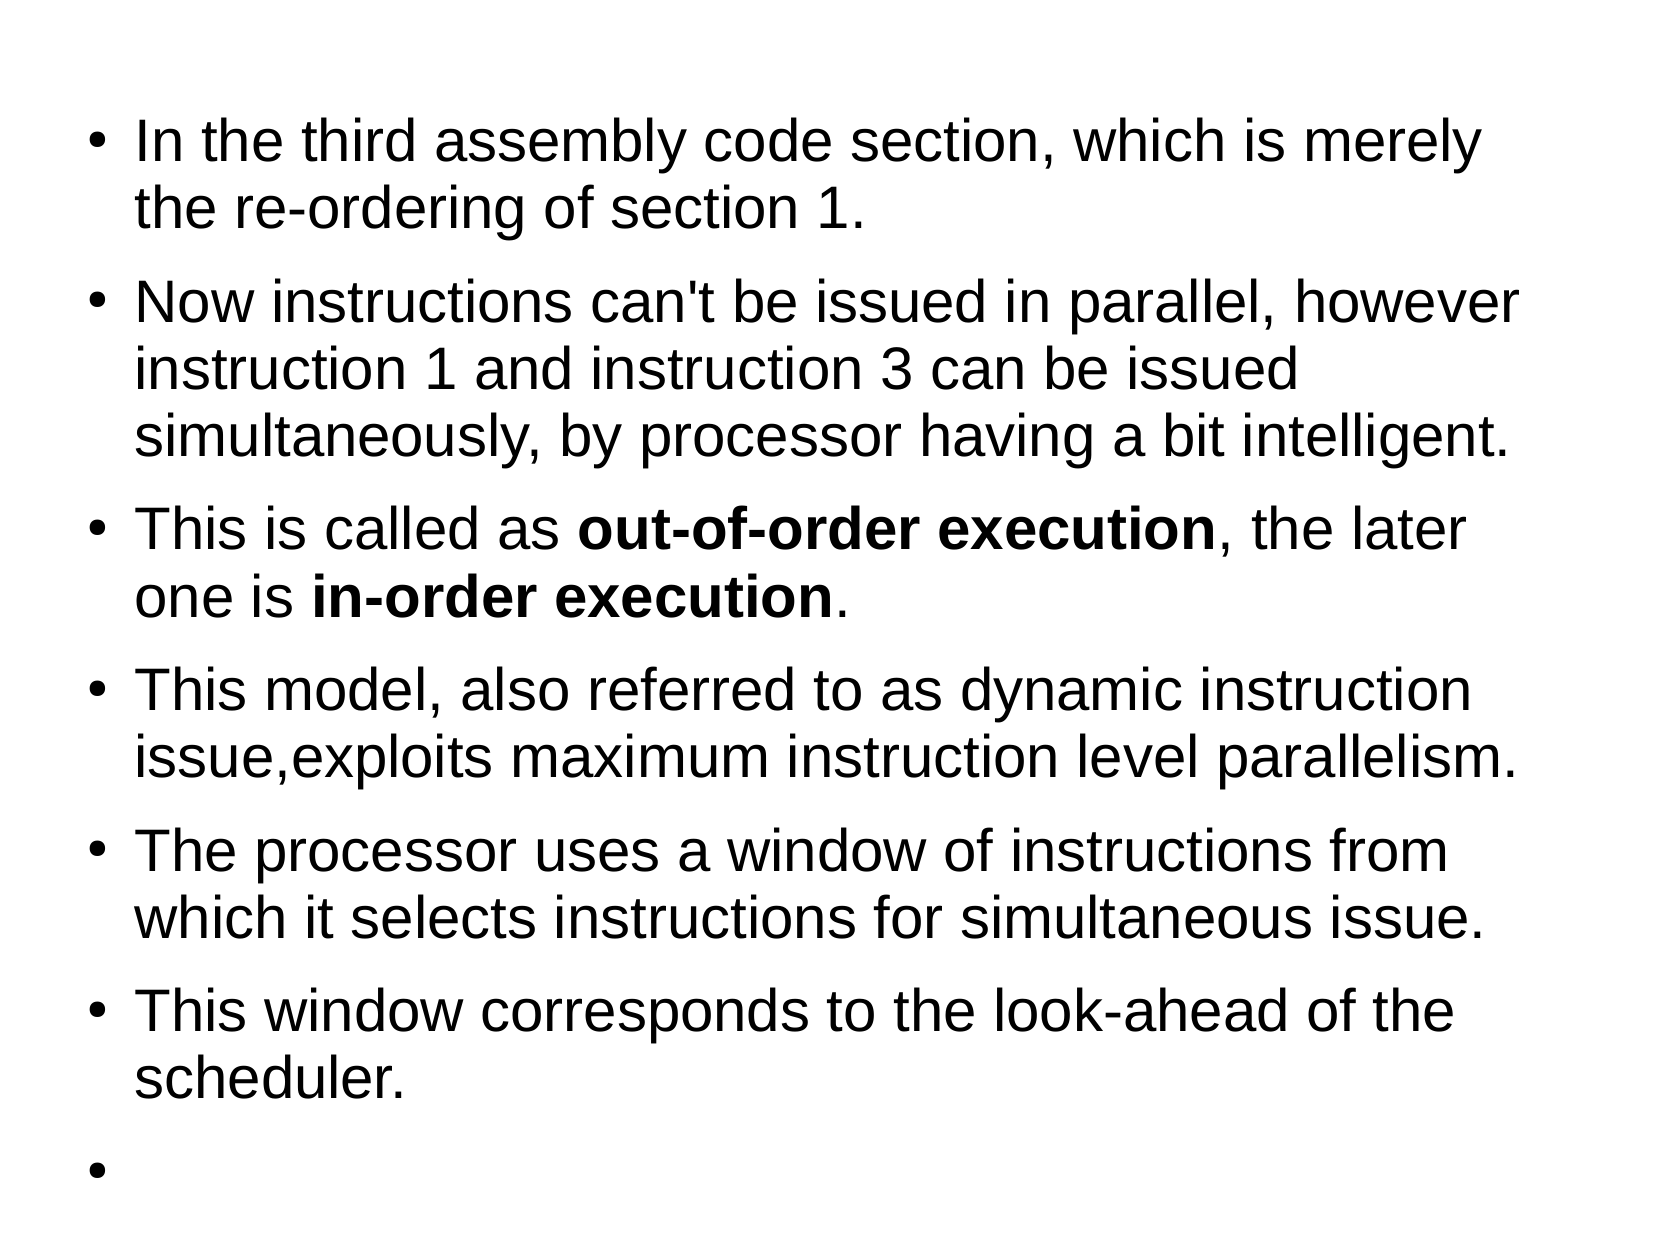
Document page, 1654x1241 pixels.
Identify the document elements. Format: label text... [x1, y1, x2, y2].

list In the third assembly code section, which is merely the re-ordering of section 1. Now instructions can't be issued in parallel, however instruction 1 and instruction 3 can be issued simultaneously, by processor having a bit intelligent. This is called as out-of-order execution, the later one is in-order execution. This model, also referred to as dynamic instruction issue,exploits maximum instruction level parallelism. The processor uses a window of instructions from which it selects instructions for simultaneous issue. This window corresponds to the look-ahead of the scheduler. [70, 107, 1526, 1146]
